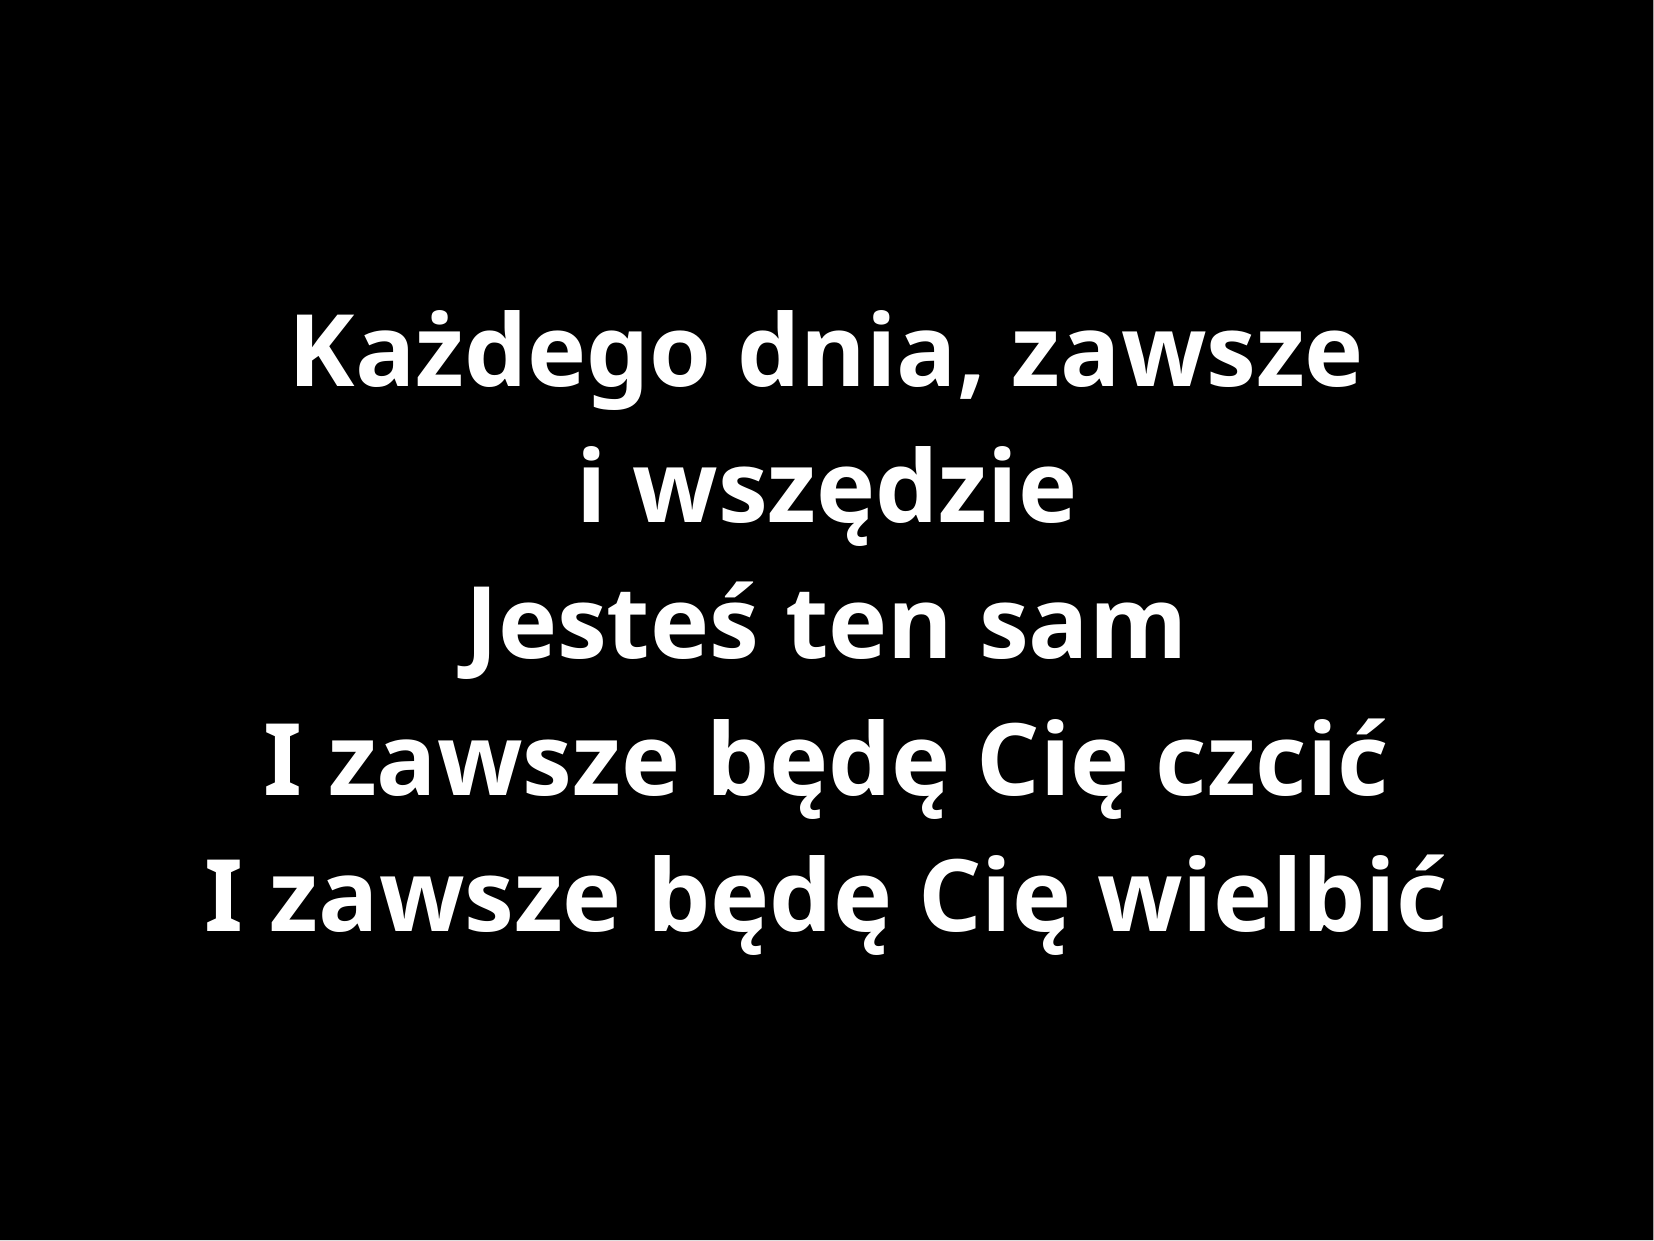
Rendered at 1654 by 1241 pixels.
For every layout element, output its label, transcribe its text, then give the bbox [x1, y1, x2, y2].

title Każdego dnia, zawsze i wszędzie Jesteś ten sam I zawsze będę Cię czcić I zawsze będę Cię wielbić [0, 0, 1654, 1241]
